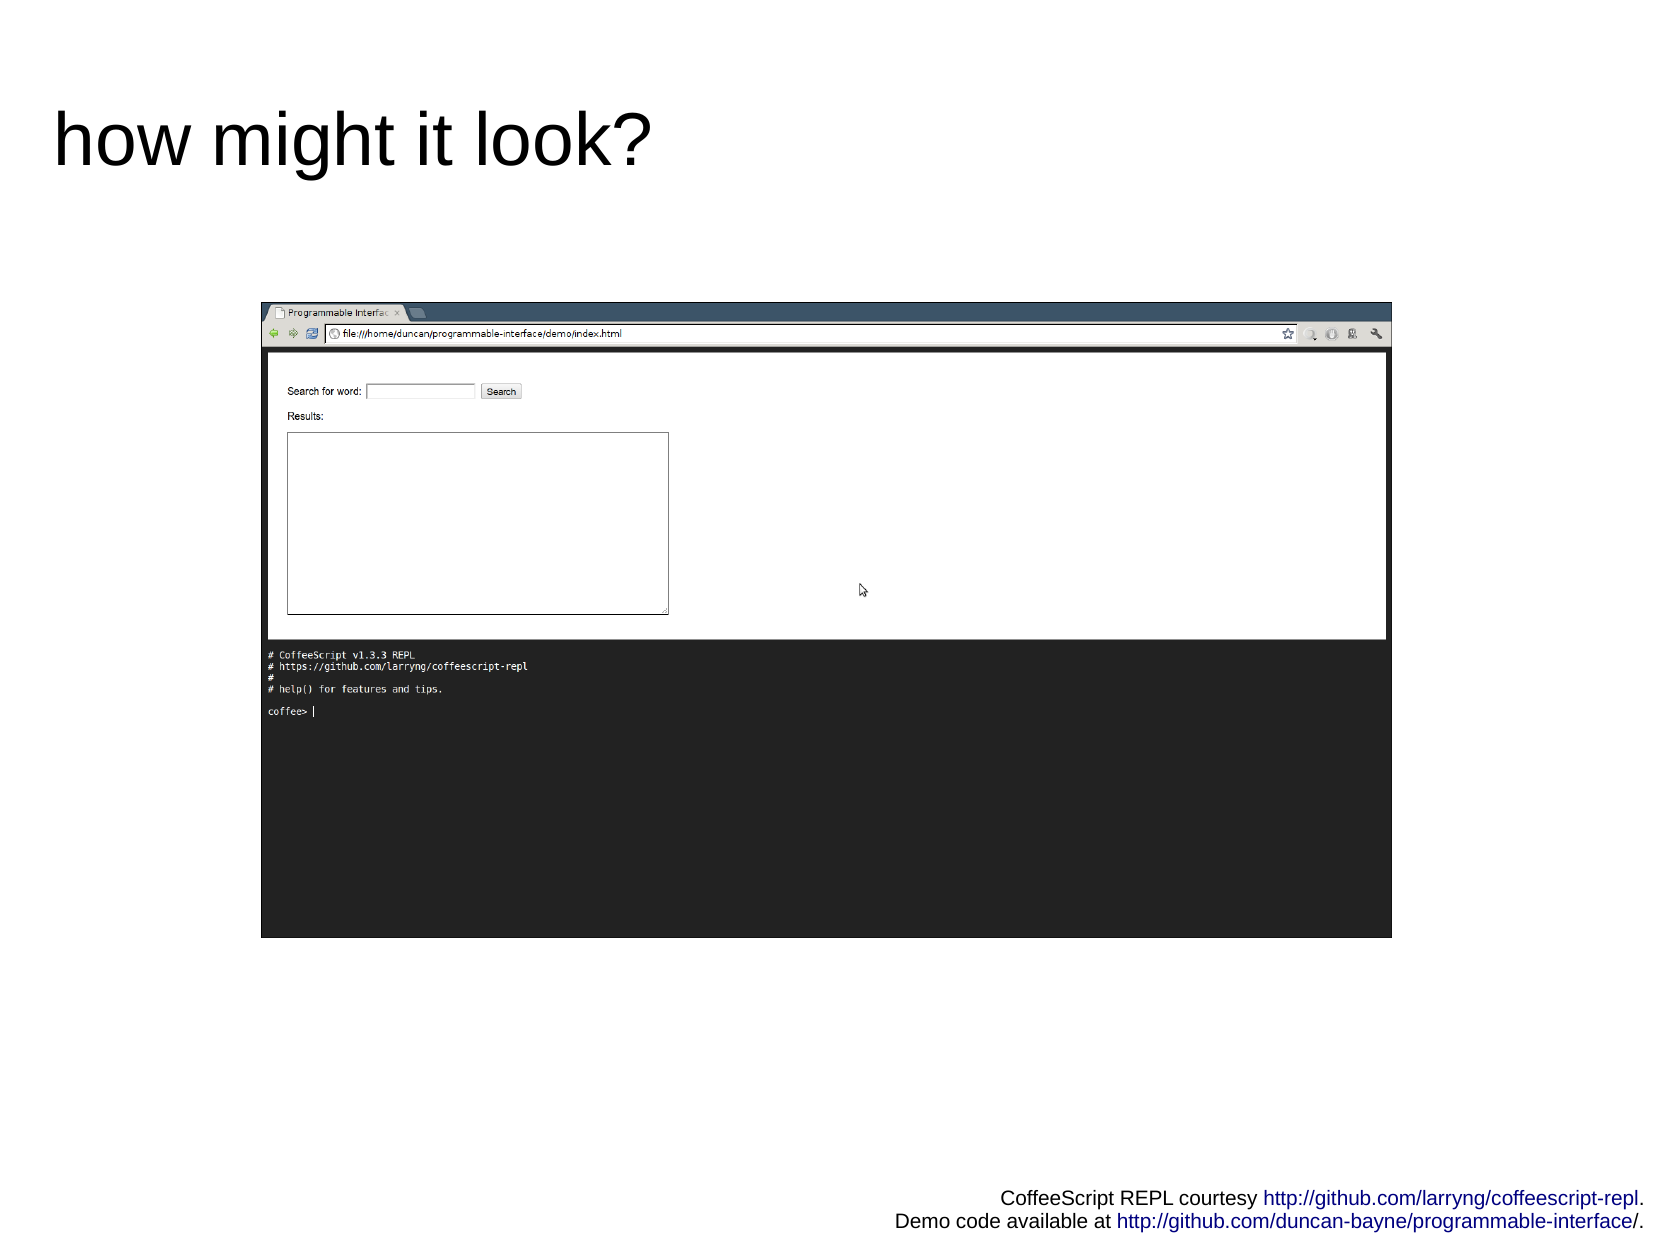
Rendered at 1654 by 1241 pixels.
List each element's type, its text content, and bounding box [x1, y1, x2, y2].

picture [261, 302, 1392, 938]
text_box CoffeeScript REPL courtesy http://github.com/larryng/coffeescript-repl. Demo code available at http://github.com/duncan-bayne/programmable-interface/. [880, 1178, 1654, 1241]
title how might it look? [53, 36, 1601, 244]
